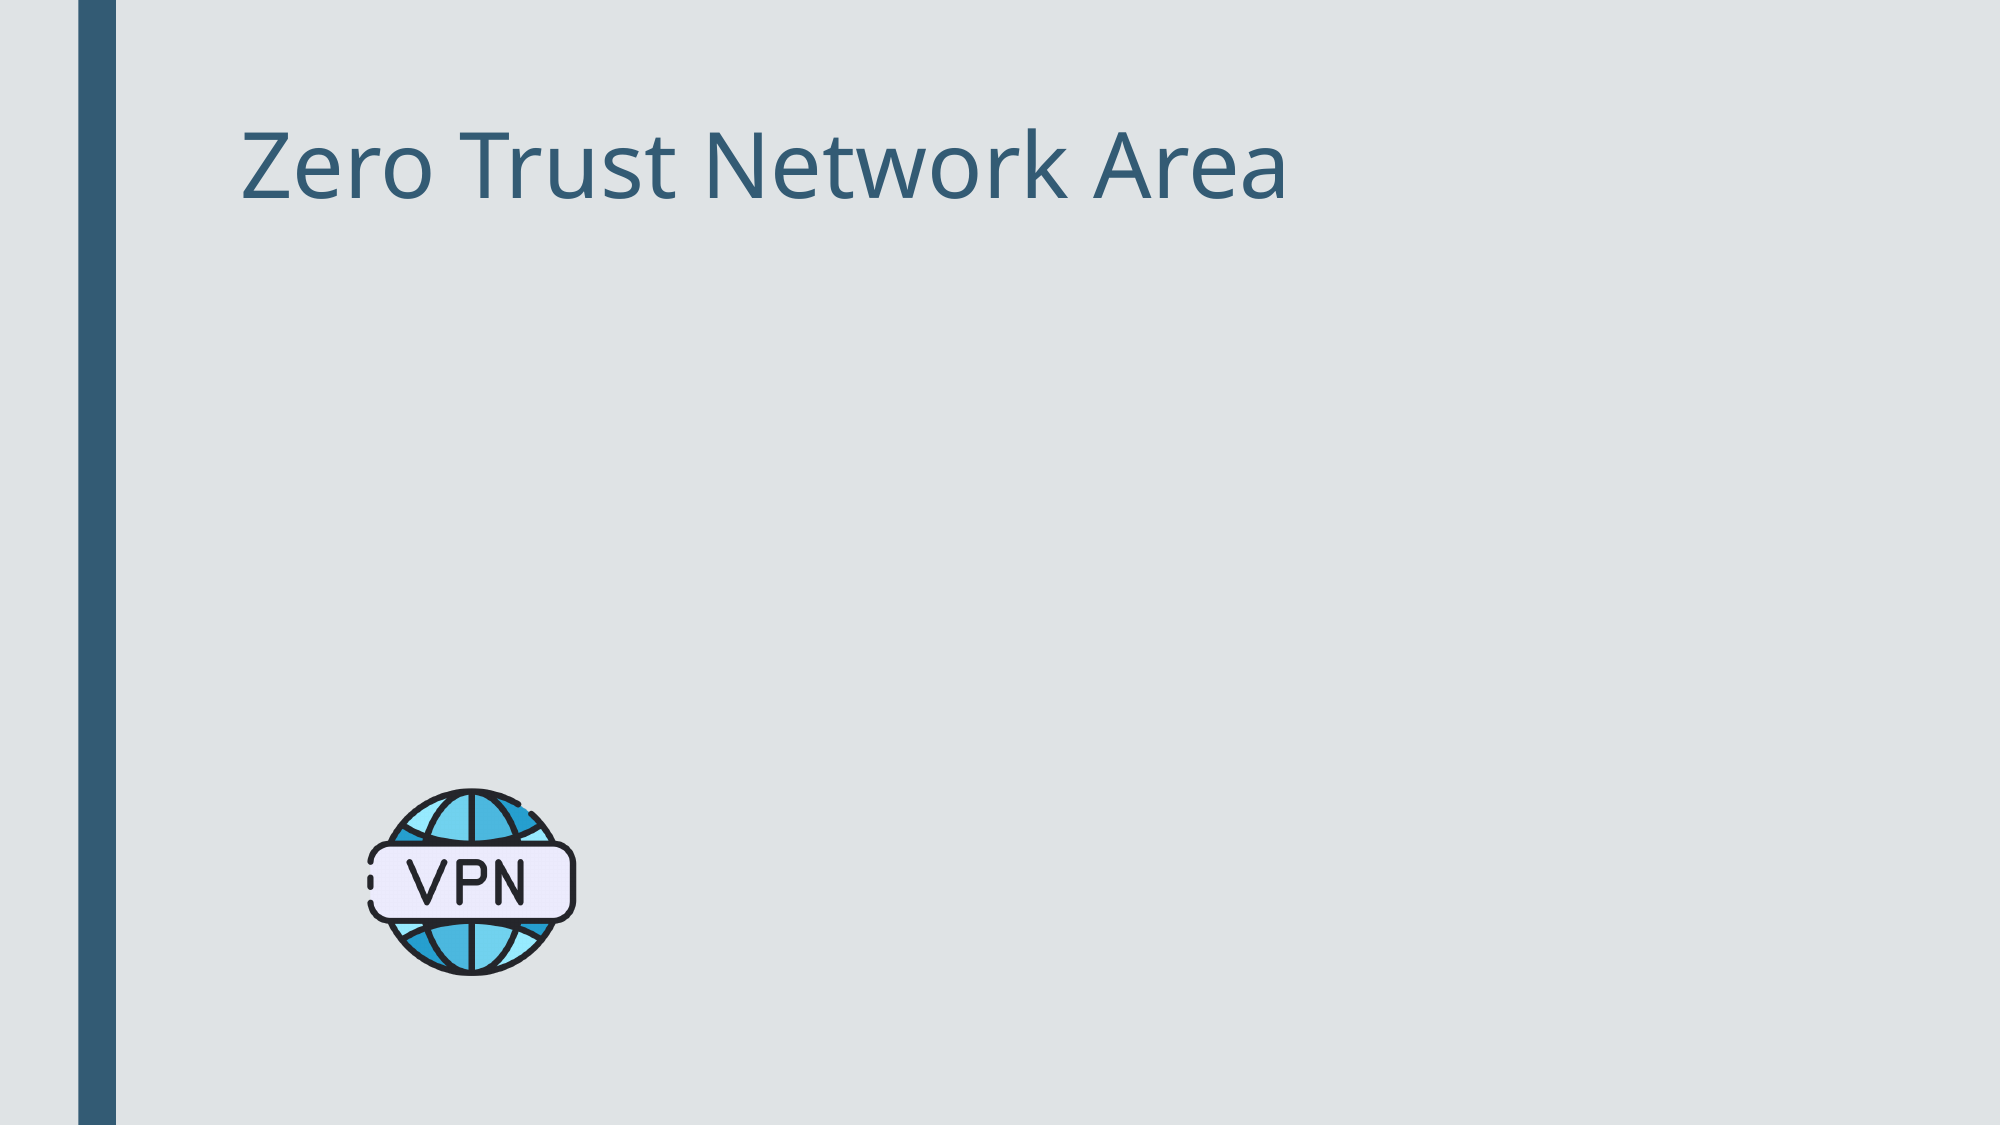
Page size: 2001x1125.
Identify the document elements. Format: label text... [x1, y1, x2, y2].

picture [358, 768, 585, 996]
title Zero Trust Network Area [225, 112, 1801, 357]
